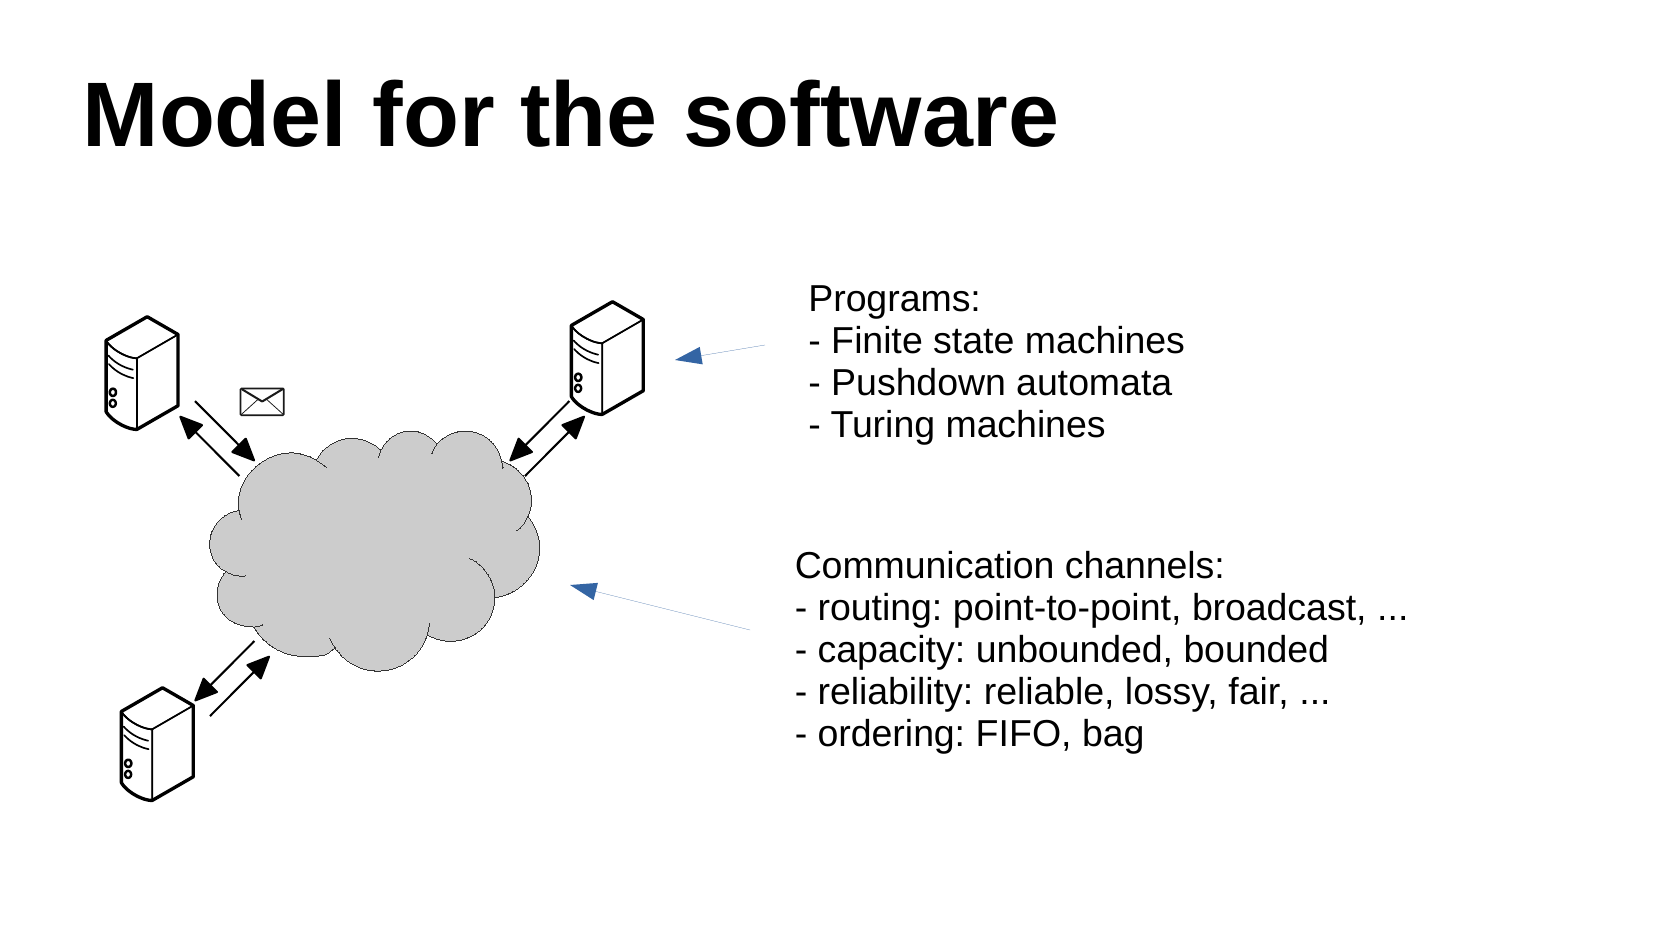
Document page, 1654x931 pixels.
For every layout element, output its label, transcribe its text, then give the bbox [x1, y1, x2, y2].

text_box Programs: - Finite state machines - Pushdown automata - Turing machines [793, 270, 1201, 453]
picture [119, 686, 196, 803]
picture [104, 315, 180, 432]
picture [239, 387, 285, 417]
title Model for the software [82, 37, 1571, 193]
text_box [209, 431, 540, 672]
text_box Communication channels: - routing: point-to-point, broadcast, ... - capacity: unbounded, bounded - reliability: reliable, lossy, fair, ... - ordering: FIFO, bag [780, 537, 1424, 762]
picture [569, 300, 646, 417]
